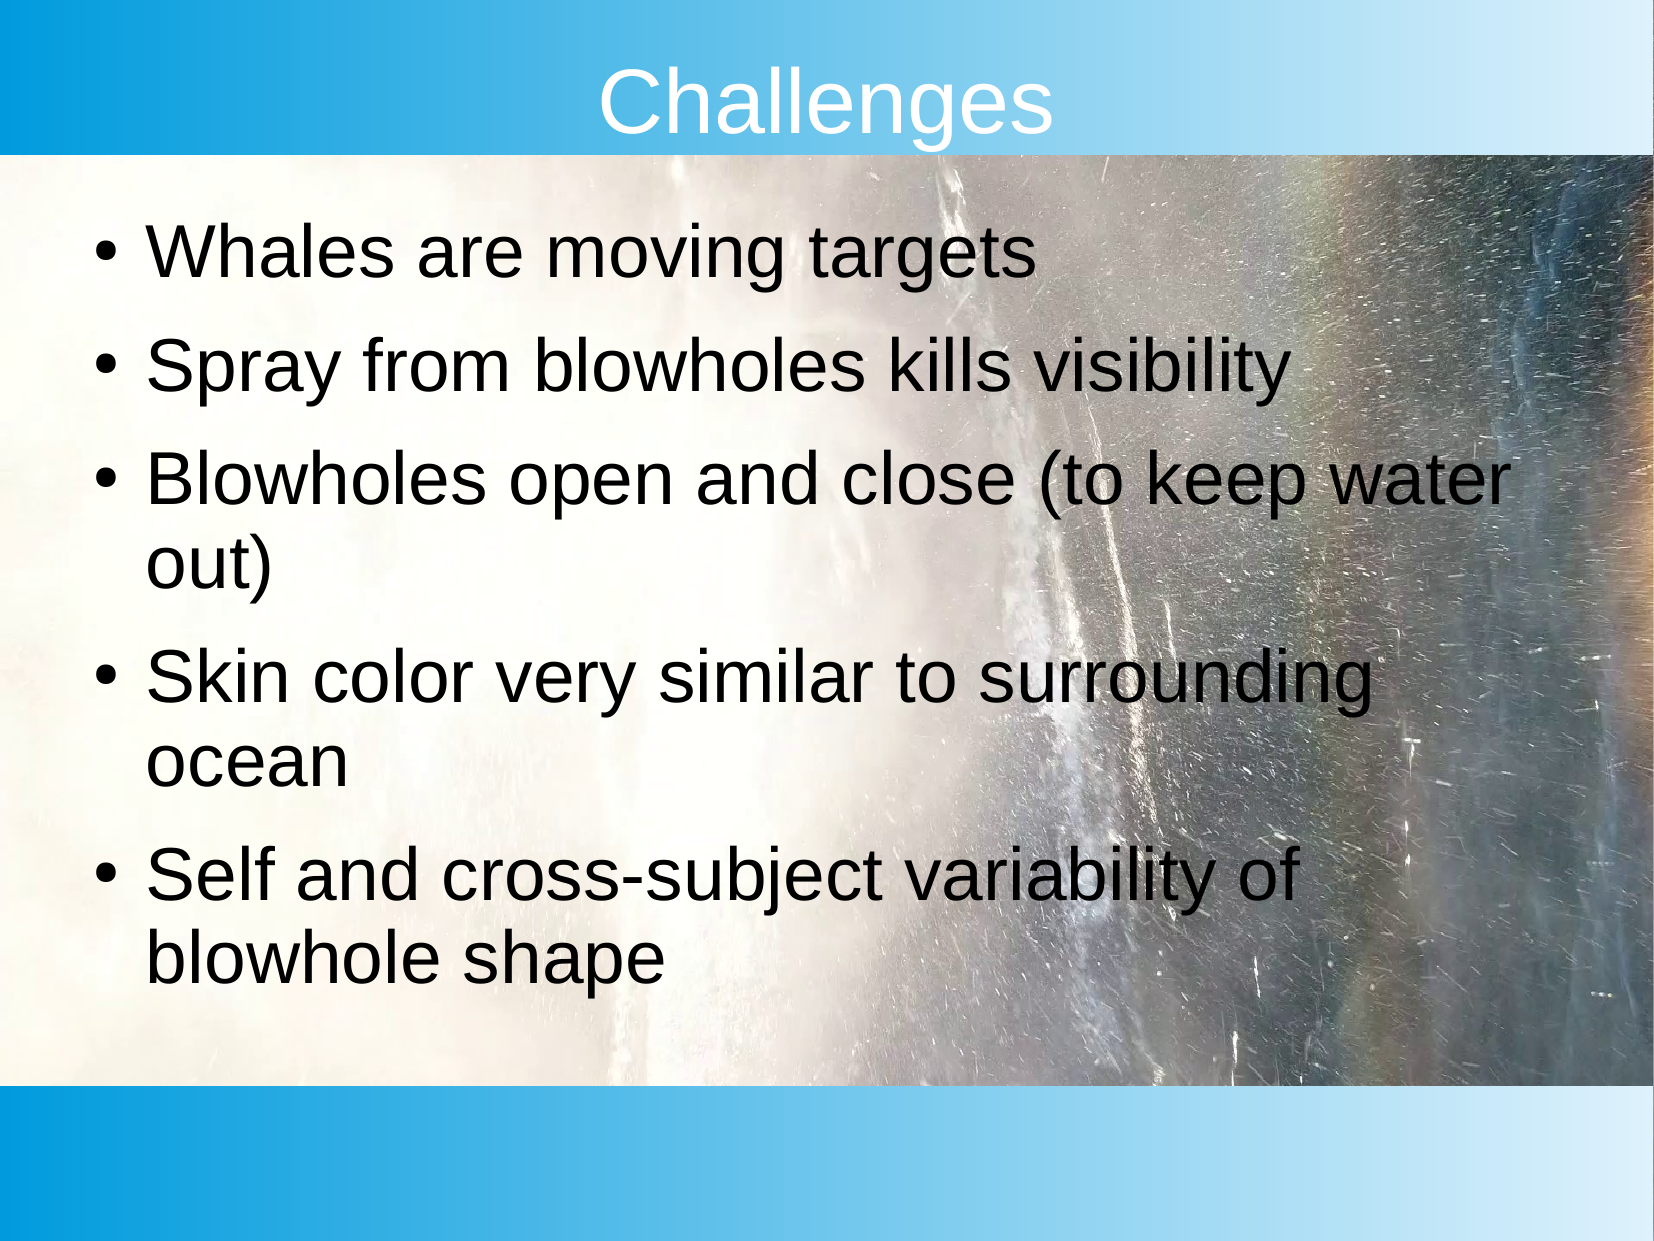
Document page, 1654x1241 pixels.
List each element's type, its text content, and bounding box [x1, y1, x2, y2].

picture [0, 0, 1654, 1241]
list Whales are moving targets Spray from blowholes kills visibility Blowholes open and close (to keep water out) Skin color very similar to surrounding ocean Self and cross-subject variability of blowhole shape [75, 210, 1564, 930]
title Challenges [82, 49, 1571, 155]
